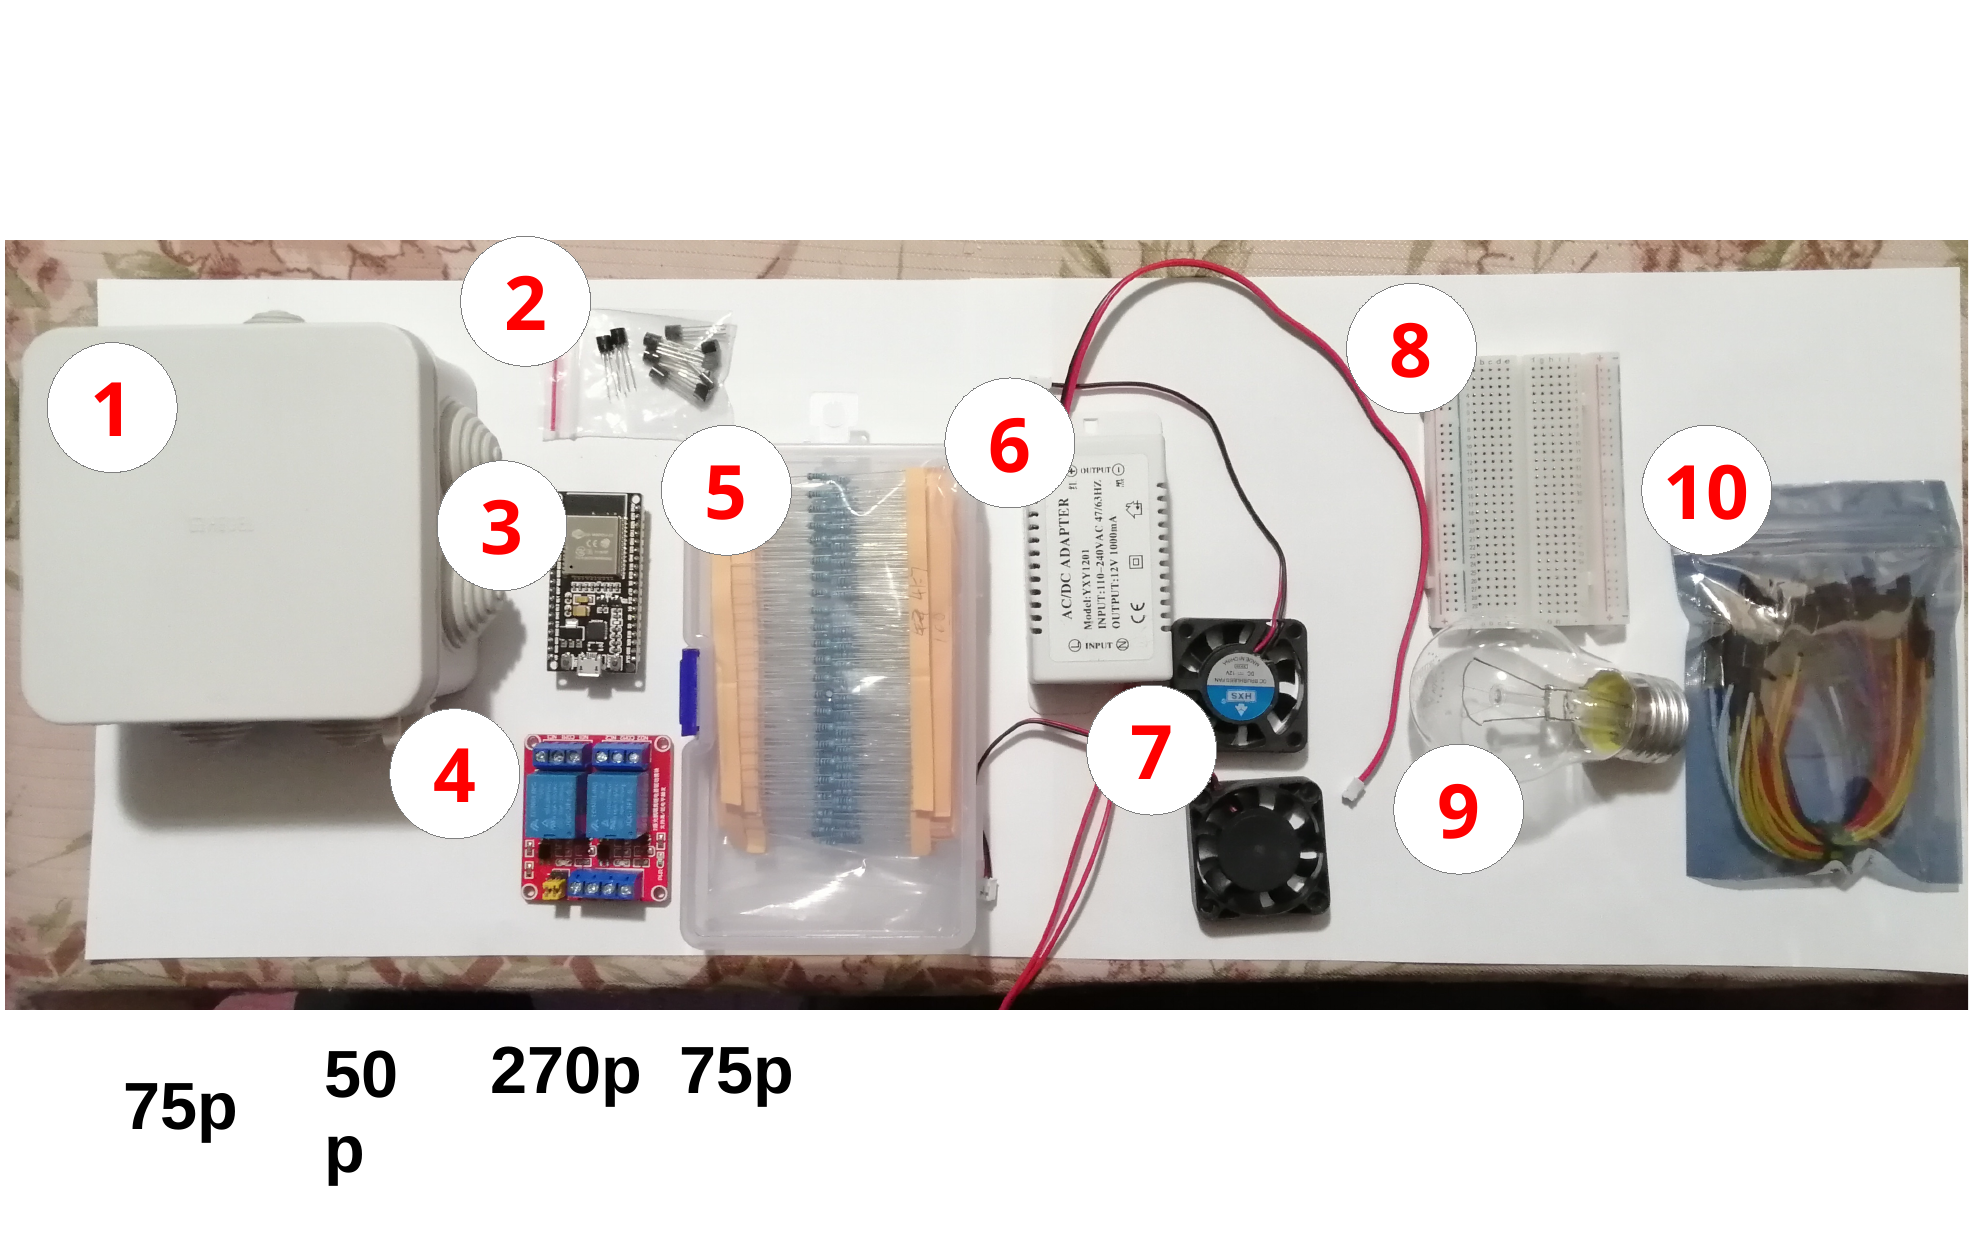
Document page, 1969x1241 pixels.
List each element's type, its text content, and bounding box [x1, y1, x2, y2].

text_box 3 [437, 460, 567, 591]
text_box 50р [318, 1068, 446, 1156]
text_box 2 [460, 236, 591, 367]
text_box 6 [944, 377, 1075, 508]
text_box 4 [389, 708, 520, 839]
text_box 9 [1393, 744, 1524, 875]
picture [5, 240, 1969, 1010]
text_box 10 [1641, 425, 1772, 556]
text_box 270р [484, 1027, 648, 1114]
text_box 75р [118, 1062, 245, 1150]
text_box 1 [47, 342, 178, 473]
text_box 7 [1086, 685, 1217, 816]
text_box 5 [661, 425, 792, 556]
text_box 75р [673, 1027, 800, 1114]
text_box 8 [1346, 283, 1477, 414]
